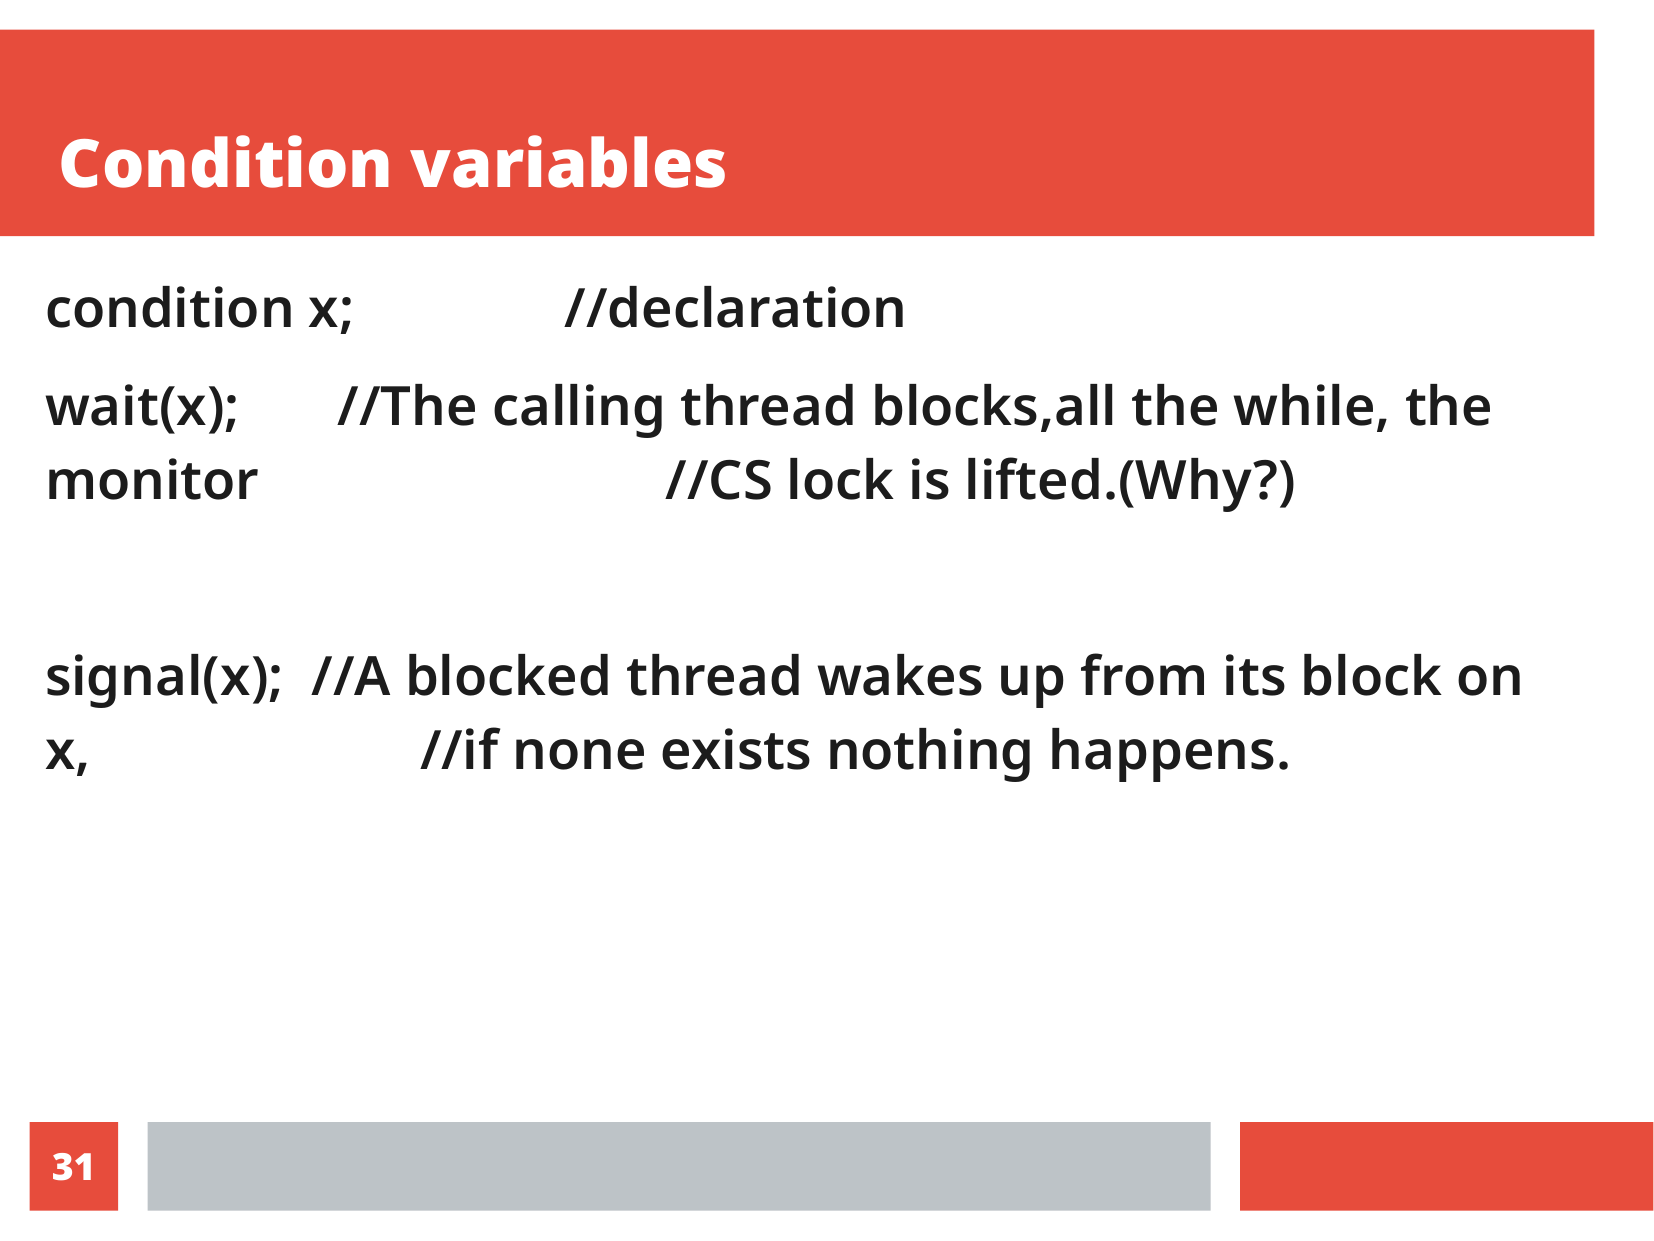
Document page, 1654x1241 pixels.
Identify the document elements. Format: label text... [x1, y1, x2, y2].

list condition x; //declaration wait(x); //The calling thread blocks,all the while, the monitor //CS lock is lifted.(Why?) signal(x); //A blocked thread wakes up from its block on x, //if none exists nothing happens. [45, 270, 1551, 1038]
title Condition variables [59, 59, 1595, 207]
